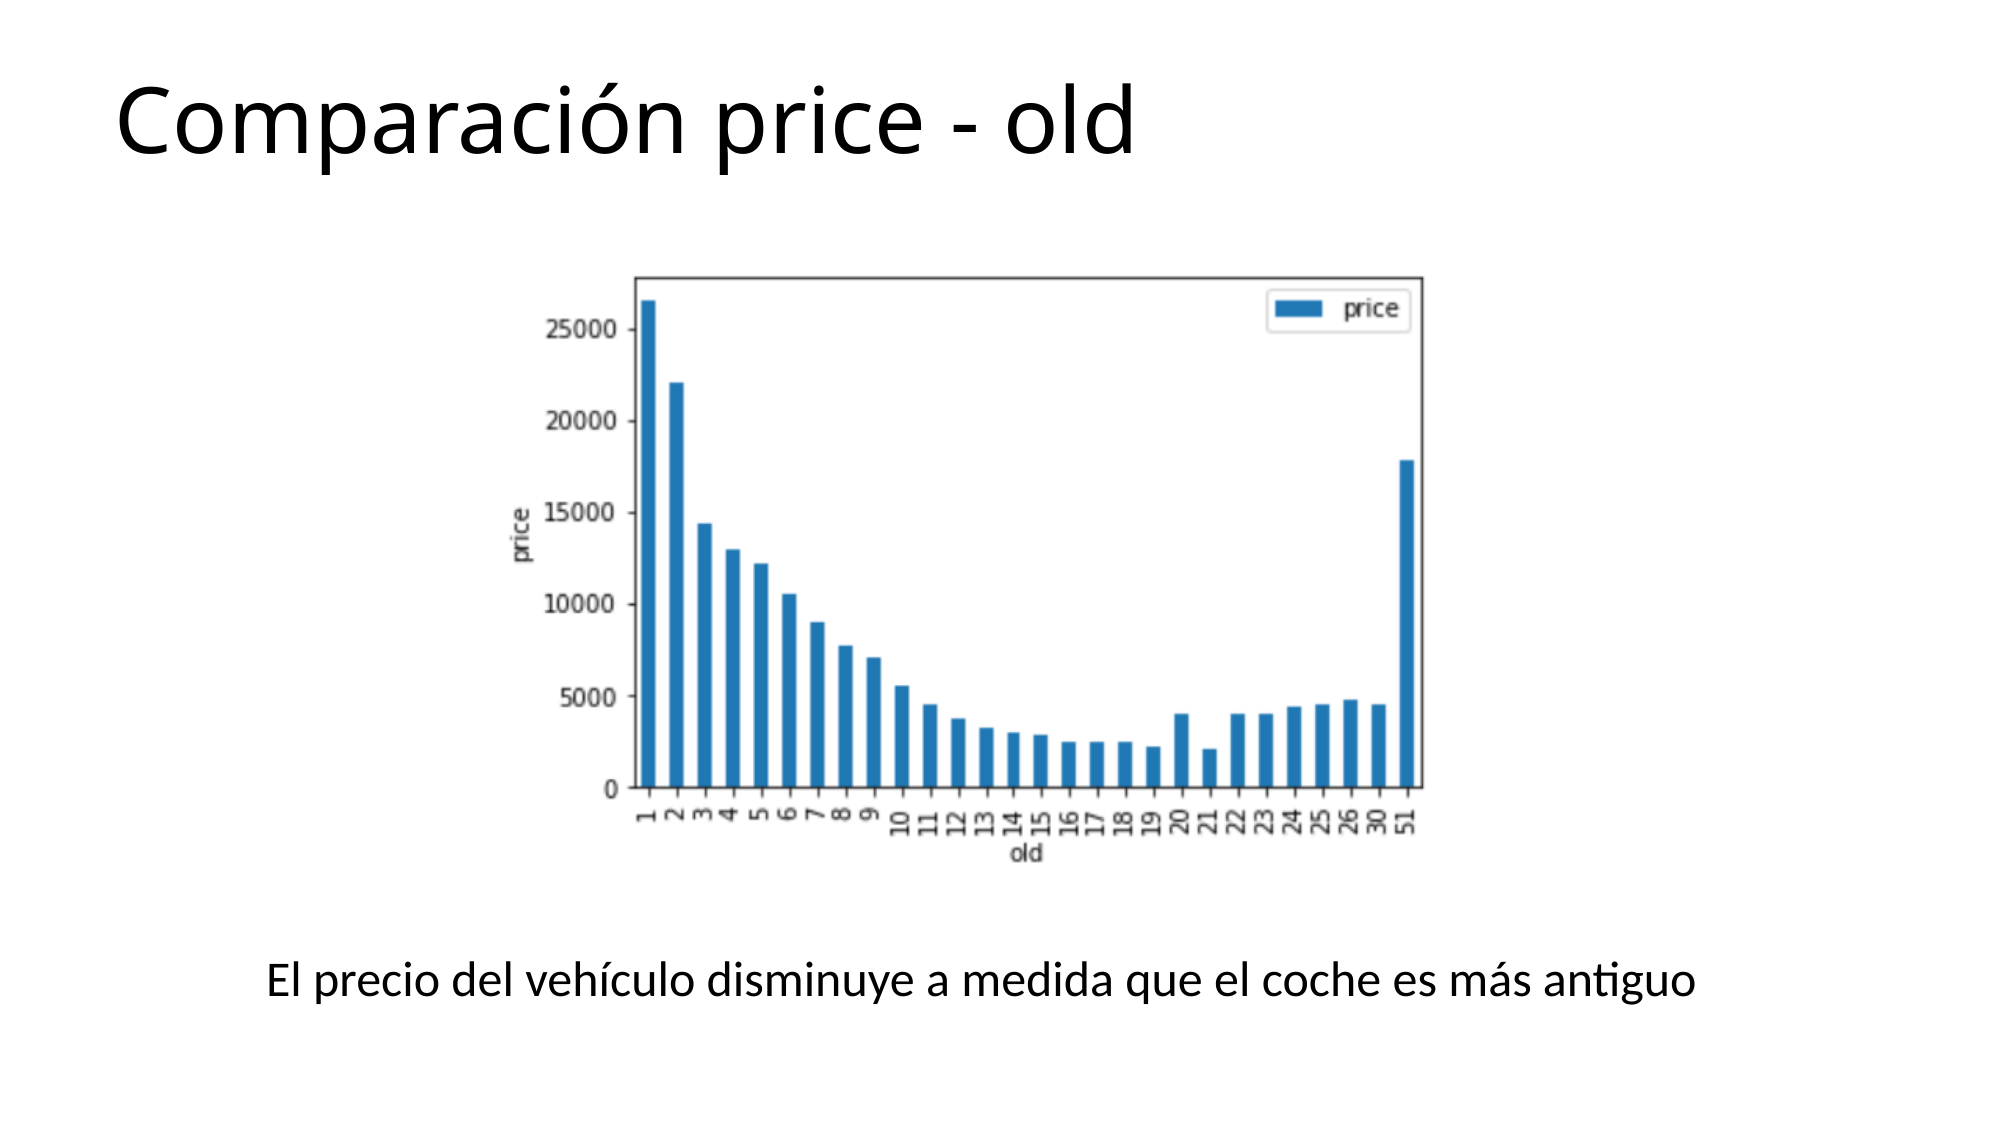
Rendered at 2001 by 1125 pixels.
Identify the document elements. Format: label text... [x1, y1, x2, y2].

picture [478, 268, 1447, 883]
text_box El precio del vehículo disminuye a medida que el coche es más antiguo [251, 939, 1749, 1016]
text_box Comparación price - old [99, 15, 1825, 233]
